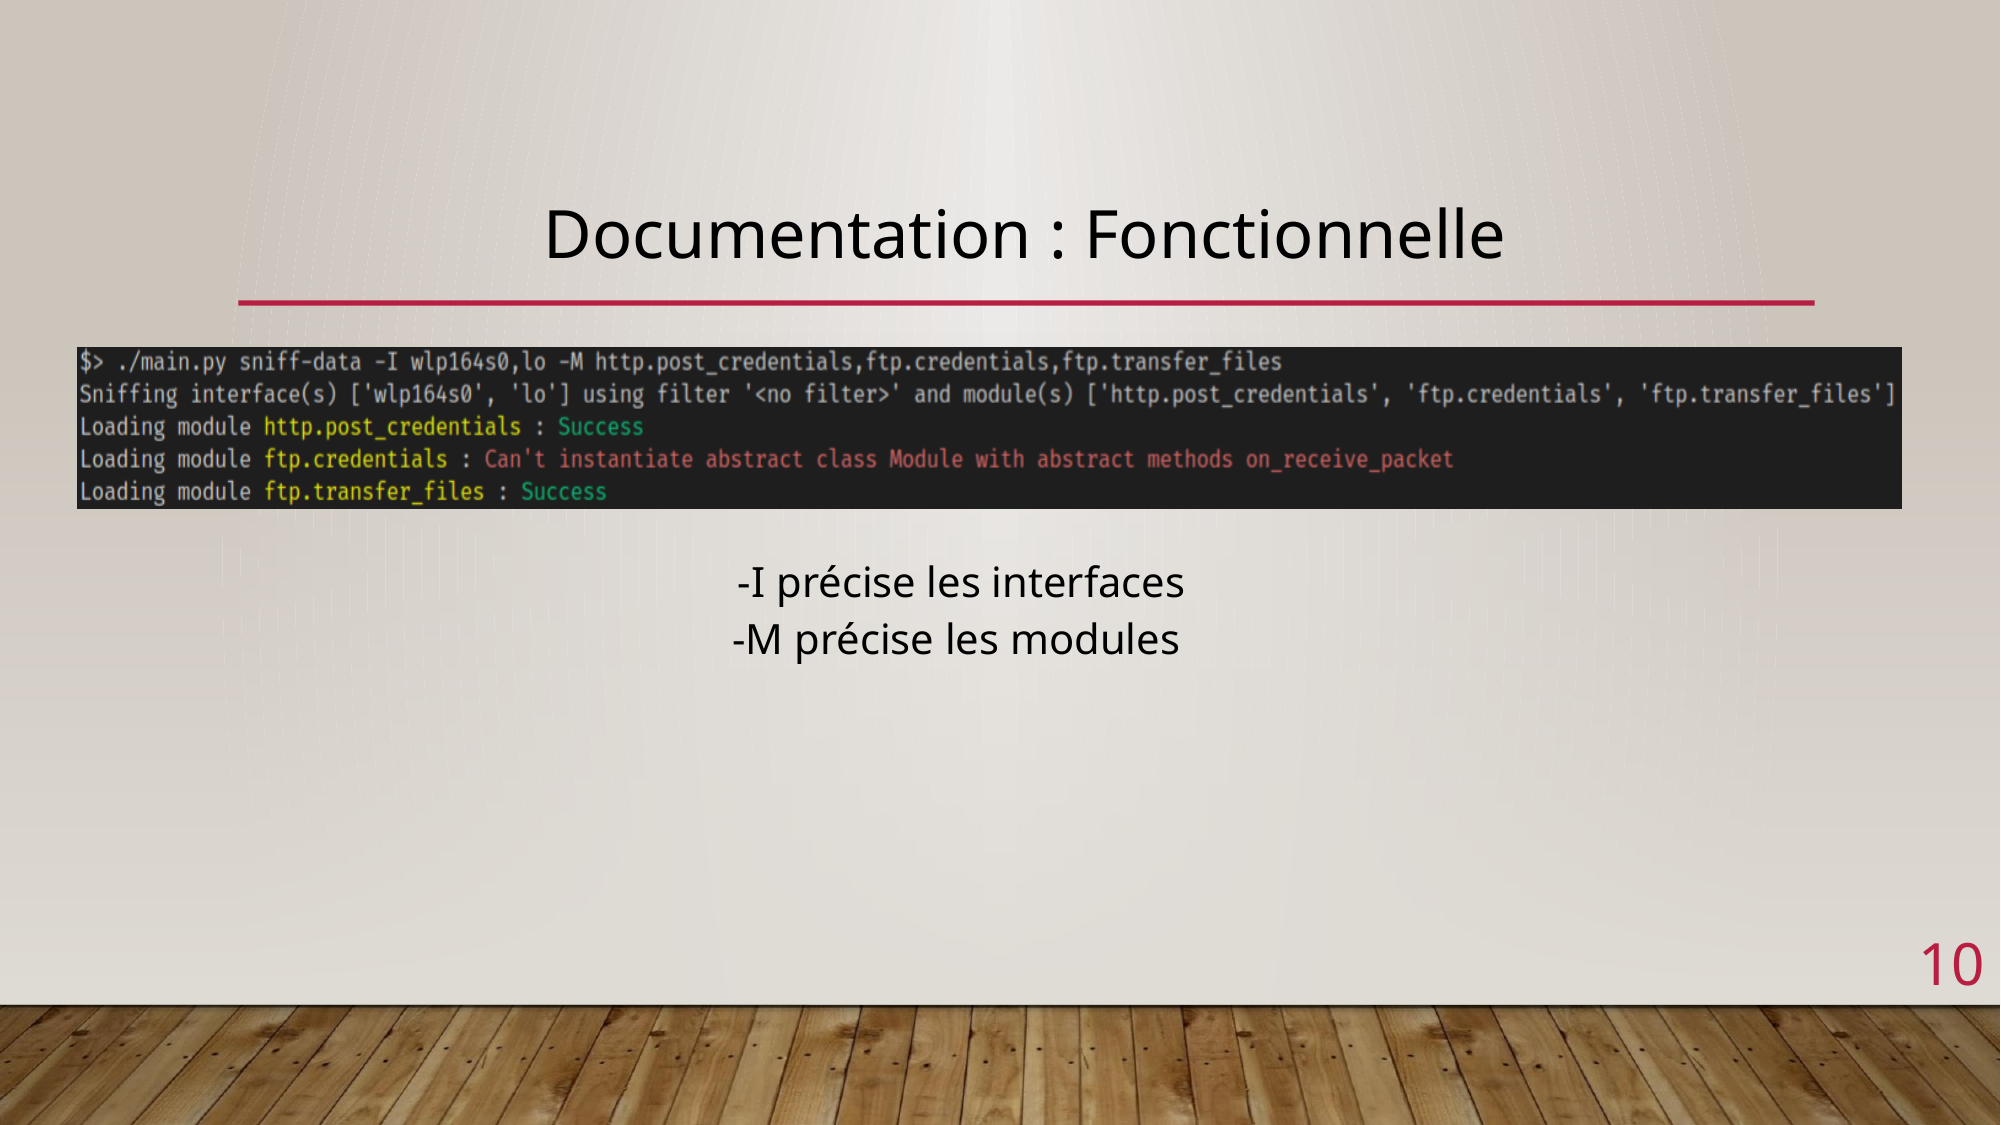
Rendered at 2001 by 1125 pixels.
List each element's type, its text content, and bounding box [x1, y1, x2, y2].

list -I précise les interfaces -M précise les modules [641, 540, 1207, 644]
slide_number <number> [1866, 920, 2000, 1003]
picture [77, 347, 1902, 509]
title Documentation : Fonctionnelle [238, 193, 1814, 297]
picture [0, 1005, 2000, 1125]
